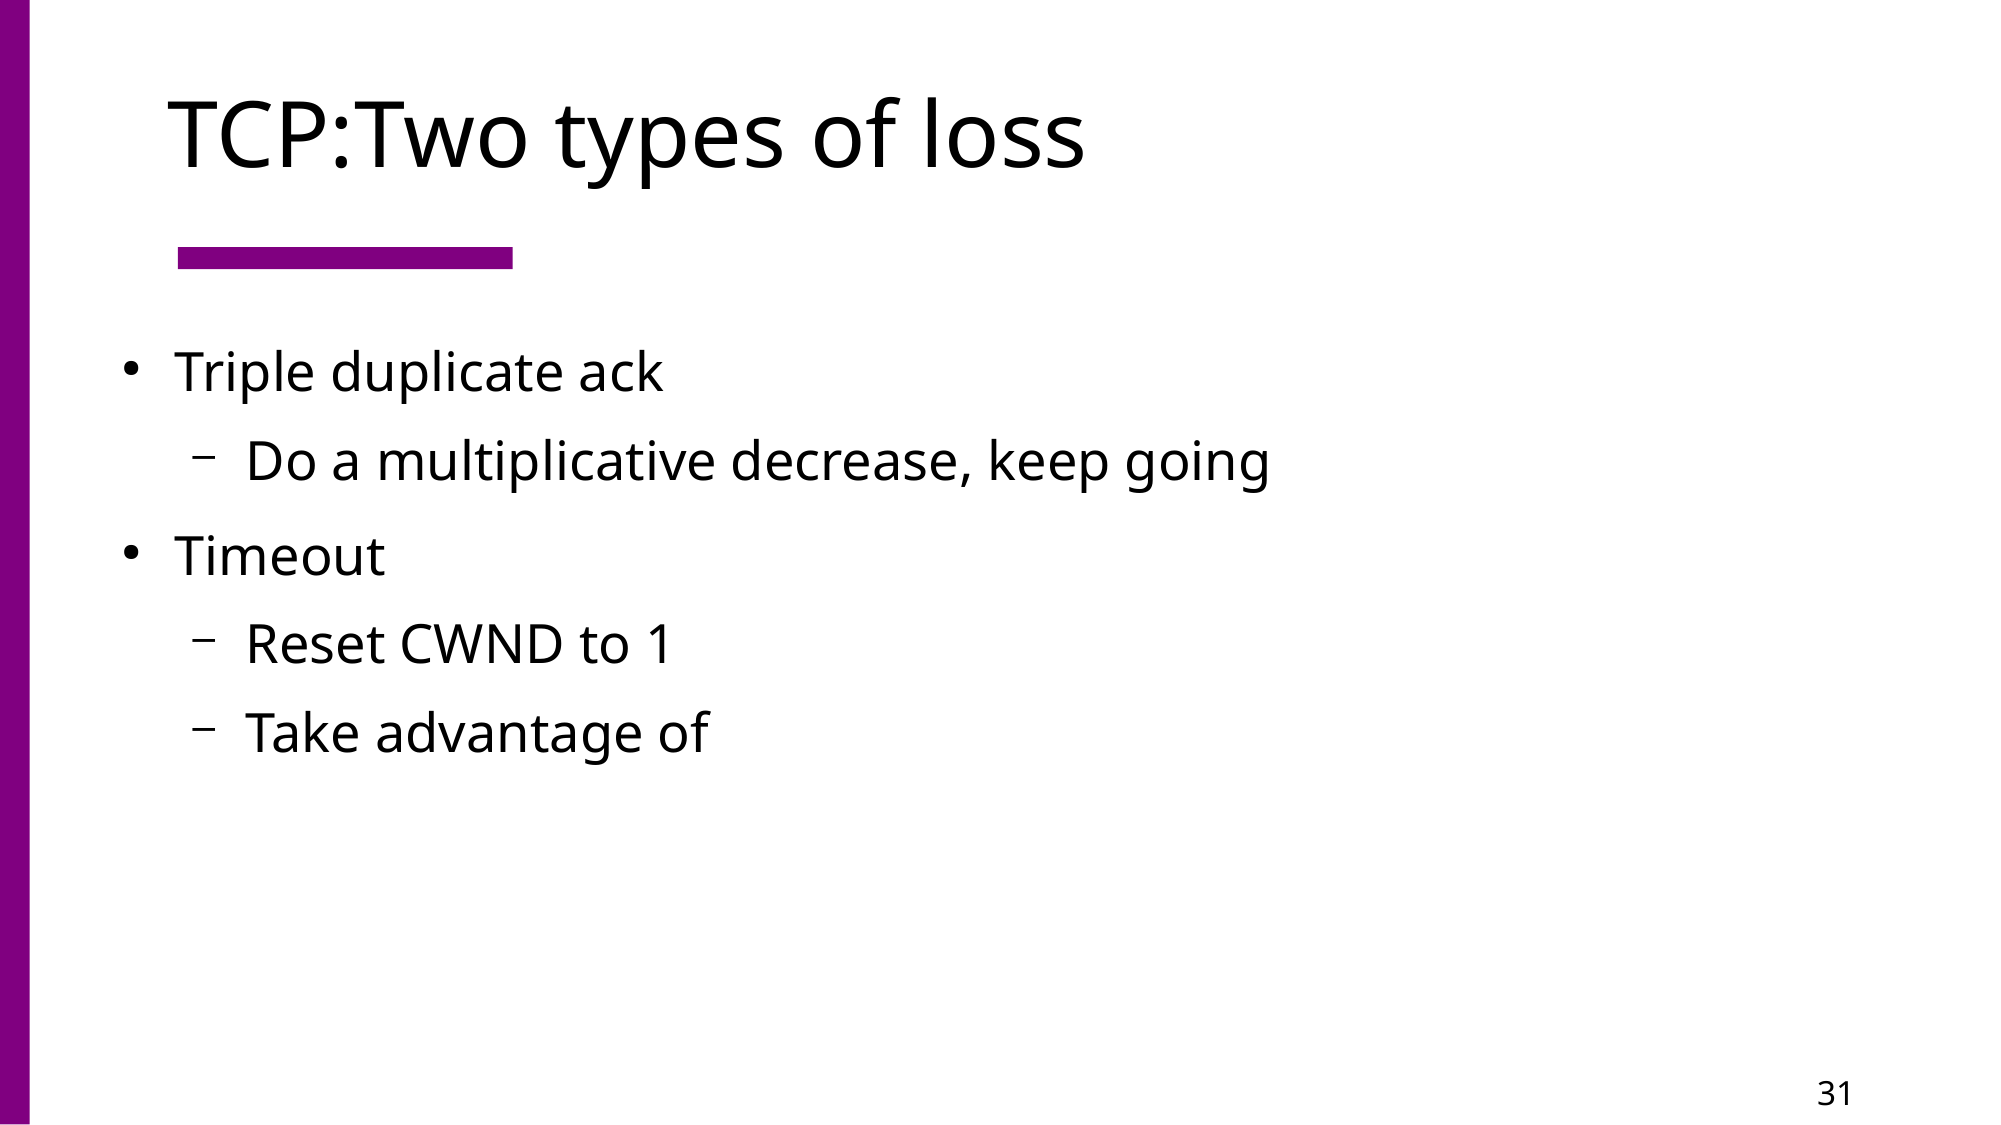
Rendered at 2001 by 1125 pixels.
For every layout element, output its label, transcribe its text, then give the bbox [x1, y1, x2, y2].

title TCP:Two types of loss [116, 37, 1817, 225]
list Triple duplicate ack Do a multiplicative decrease, keep going Timeout Reset CWND to 1 Take advantage of [88, 329, 1966, 941]
